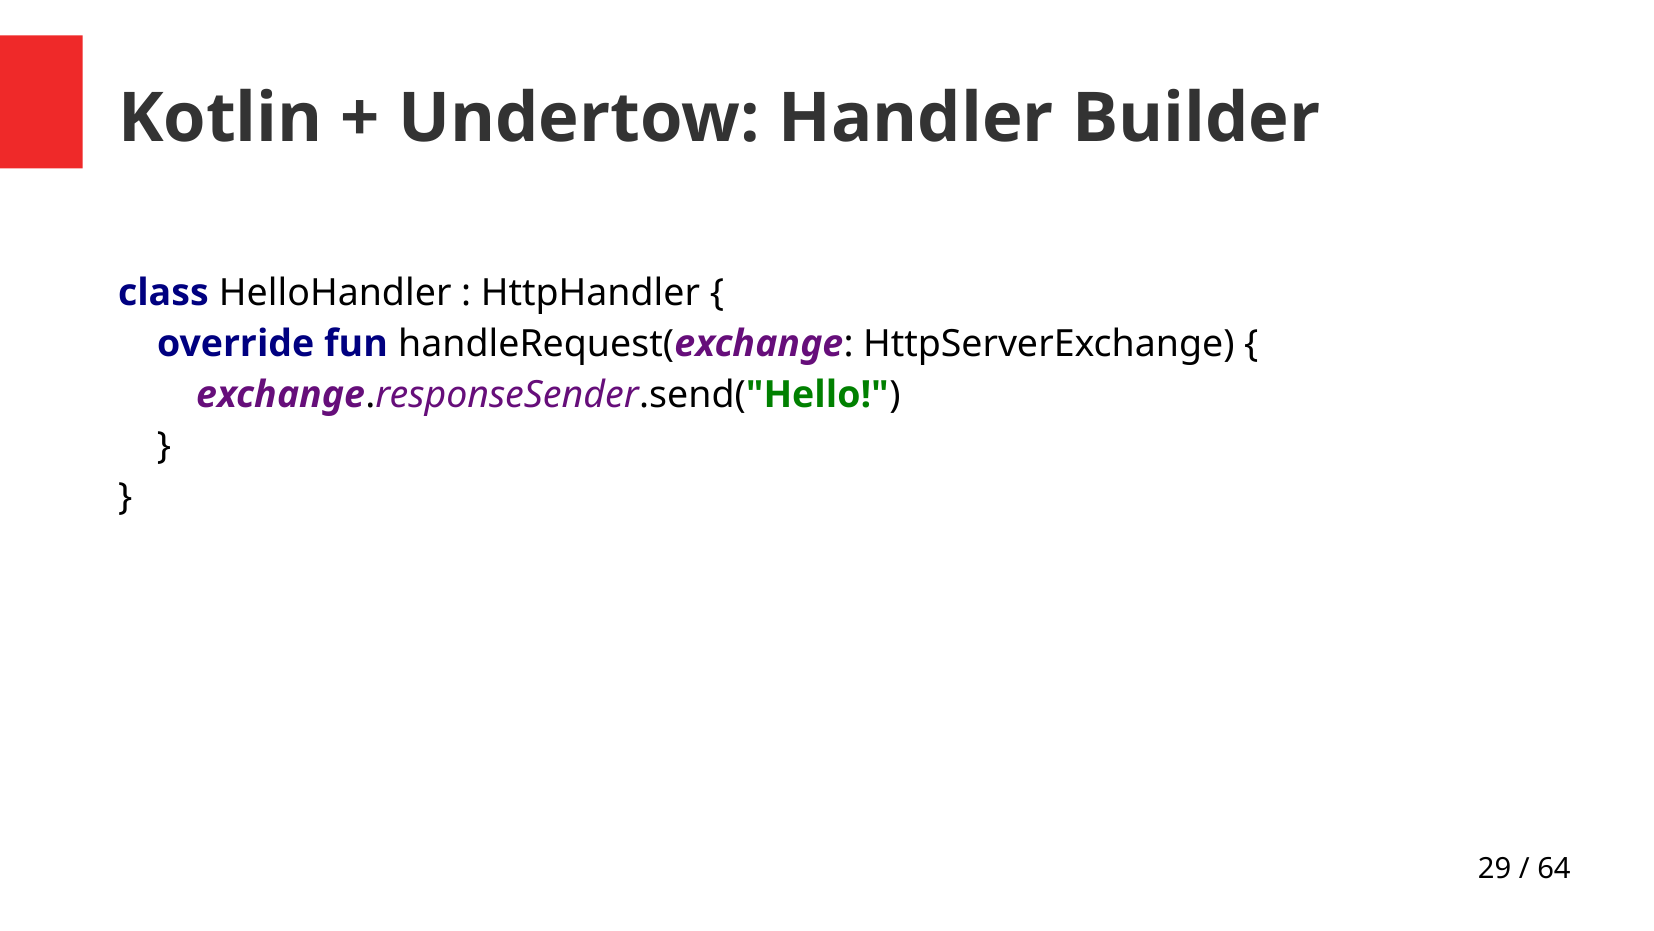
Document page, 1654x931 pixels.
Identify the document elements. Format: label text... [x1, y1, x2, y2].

title Kotlin + Undertow: Handler Builder [118, 37, 1571, 193]
list class HelloHandler : HttpHandler { override fun handleRequest(exchange: HttpServerExchange) { exchange.responseSender.send("Hello!") } } [118, 265, 1536, 806]
